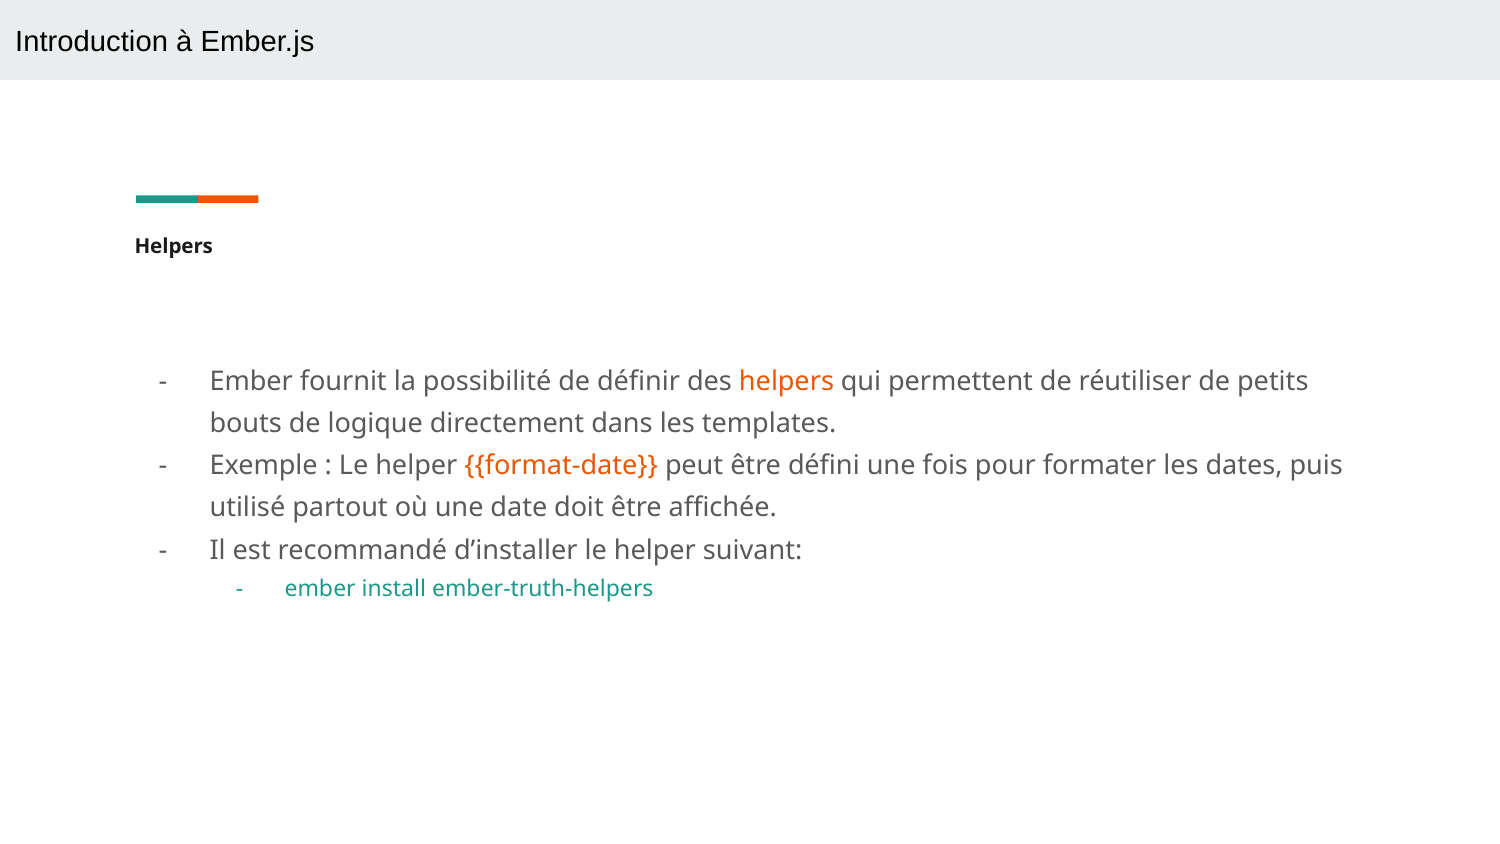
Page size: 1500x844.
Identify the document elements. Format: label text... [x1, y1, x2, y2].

title Helpers [119, 216, 1381, 305]
list Ember fournit la possibilité de définir des helpers qui permettent de réutiliser de petits bouts de logique directement dans les templates. Exemple : Le helper {{format-date}} peut être défini une fois pour formater les dates, puis utilisé partout où une date doit être affichée. Il est recommandé d’installer le helper suivant: ember install ember-truth-helpers [119, 341, 1381, 712]
